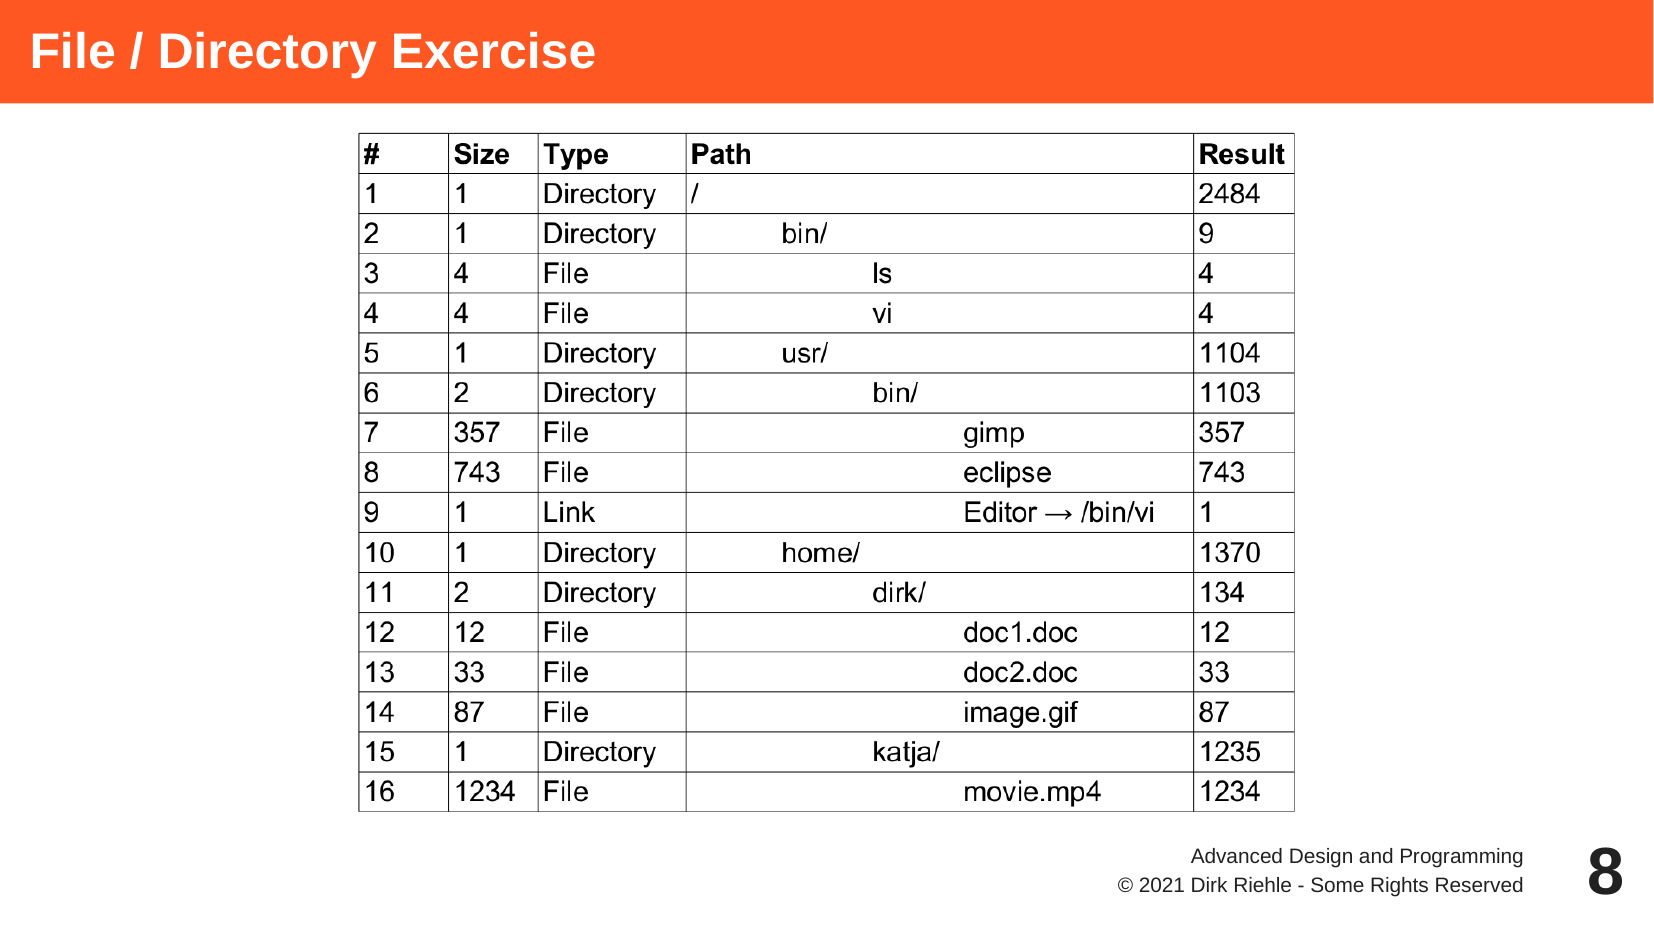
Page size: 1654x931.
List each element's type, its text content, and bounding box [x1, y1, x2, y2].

title File / Directory Exercise [0, 0, 1654, 104]
picture [358, 132, 1295, 813]
